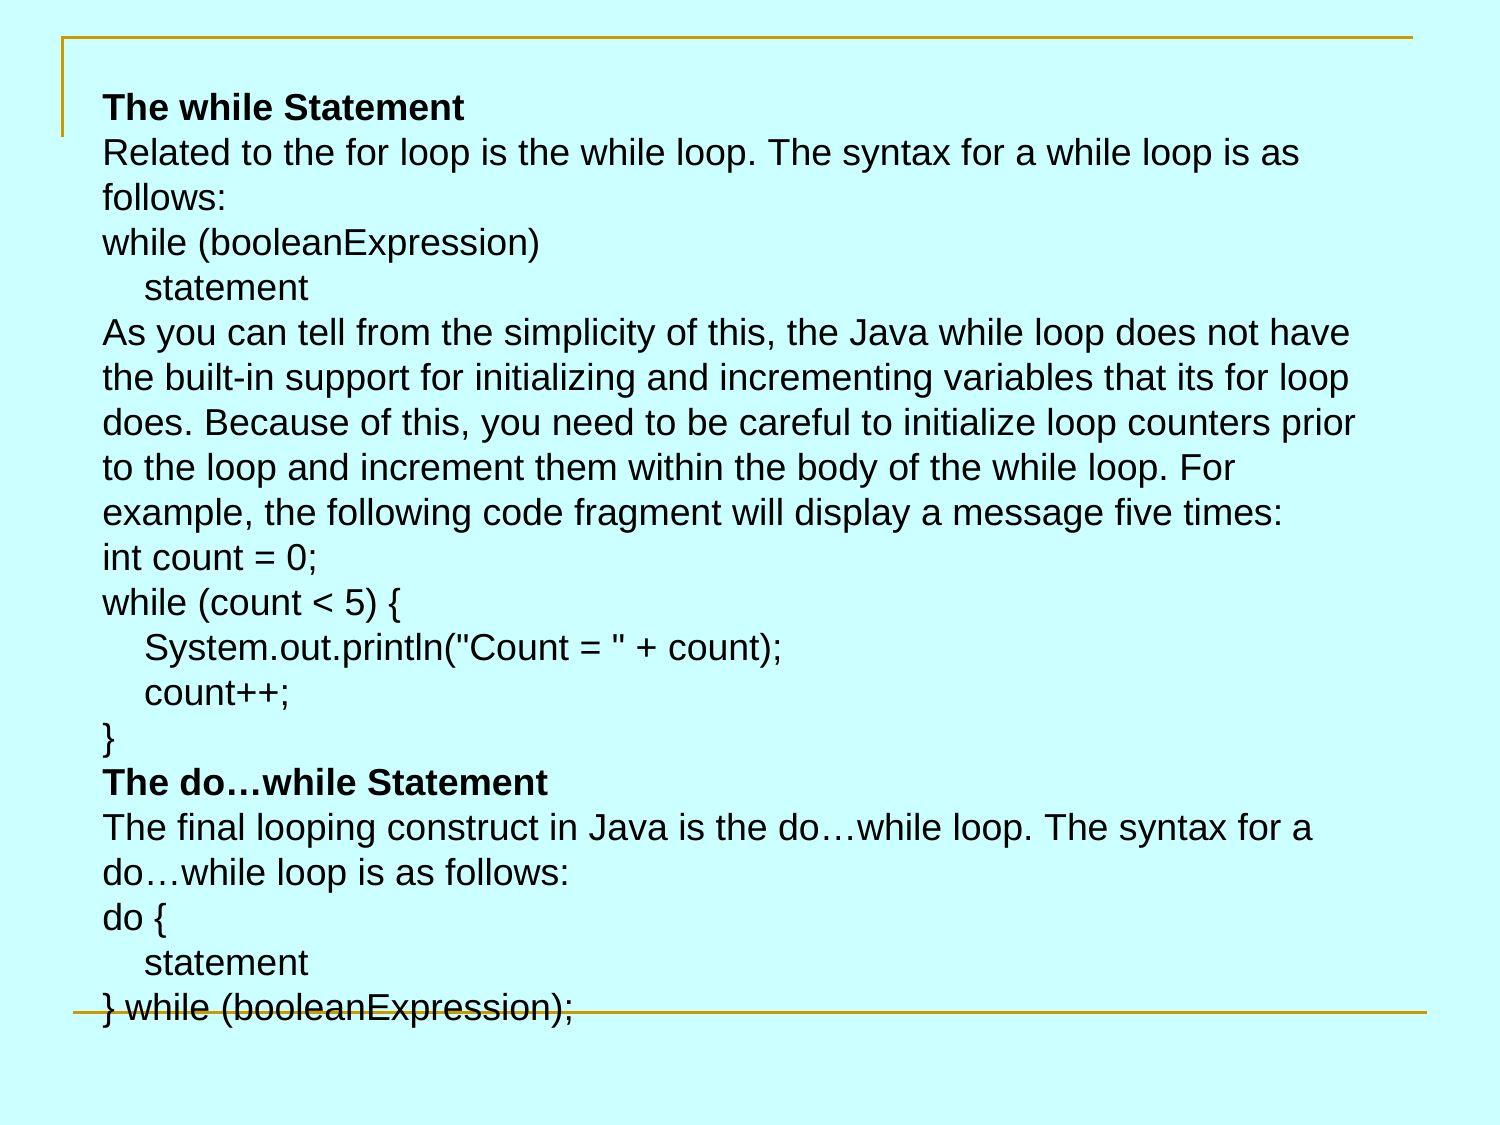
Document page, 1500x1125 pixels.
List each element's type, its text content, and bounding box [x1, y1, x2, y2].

text_box The while Statement Related to the for loop is the while loop. The syntax for a while loop is as follows: while (booleanExpression) statement As you can tell from the simplicity of this, the Java while loop does not have the built-in support for initializing and incrementing variables that its for loop does. Because of this, you need to be careful to initialize loop counters prior to the loop and increment them within the body of the while loop. For example, the following code fragment will display a message five times: int count = 0; while (count < 5) { System.out.println("Count = " + count); count++; } The do…while Statement The final looping construct in Java is the do…while loop. The syntax for a do…while loop is as follows: do { statement } while (booleanExpression); [87, 74, 1413, 1036]
